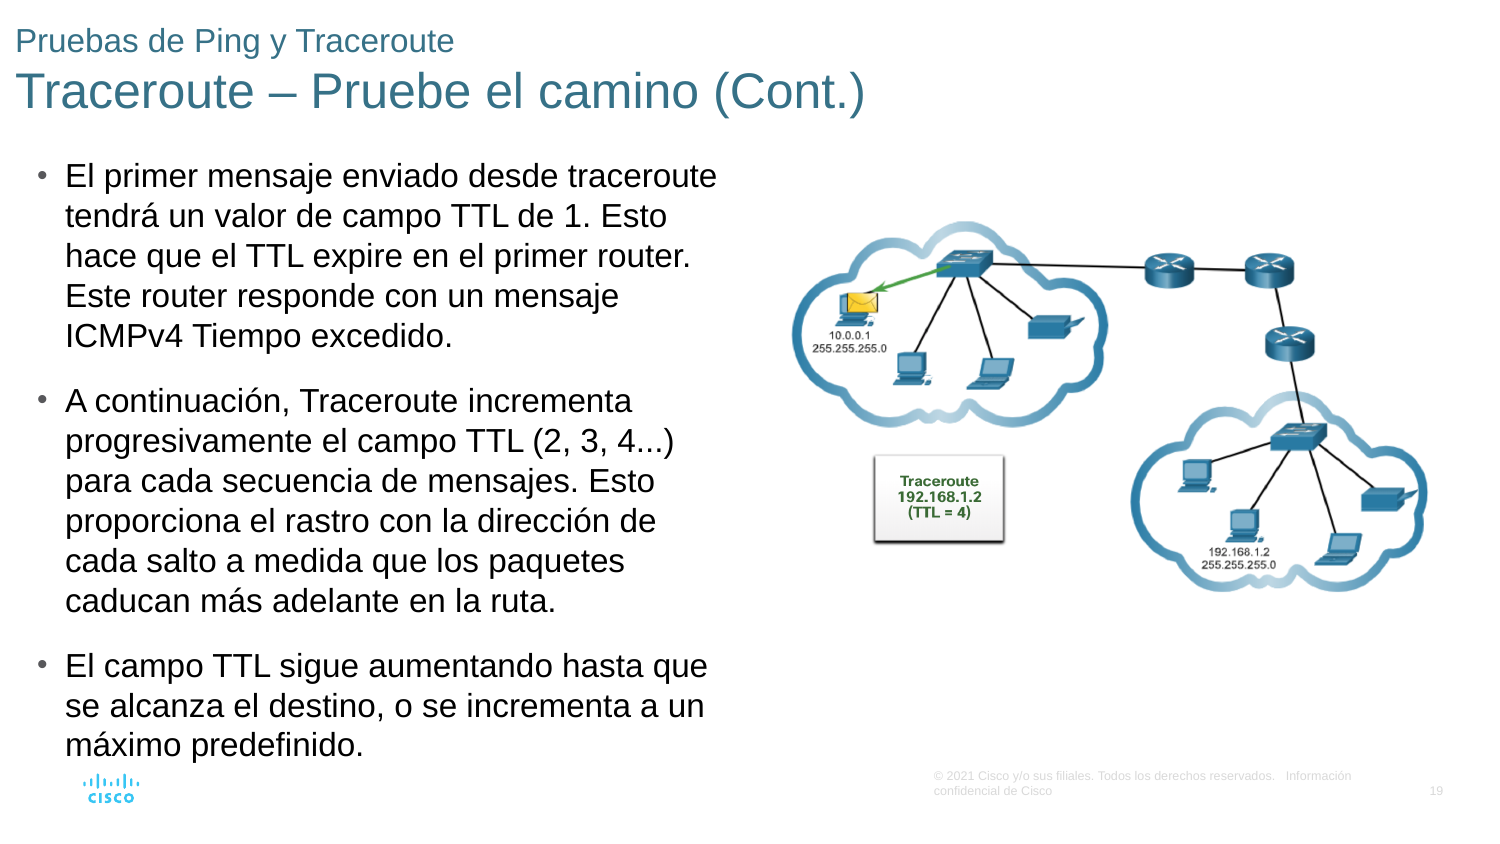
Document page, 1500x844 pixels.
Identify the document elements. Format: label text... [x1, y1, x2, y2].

picture [781, 199, 1459, 606]
list El primer mensaje enviado desde traceroute tendrá un valor de campo TTL de 1. Esto hace que el TTL expire en el primer router. Este router responde con un mensaje ICMPv4 Tiempo excedido. A continuación, Traceroute incrementa progresivamente el campo TTL (2, 3, 4...) para cada secuencia de mensajes. Esto proporciona el rastro con la dirección de cada salto a medida que los paquetes caducan más adelante en la ruta. El campo TTL sigue aumentando hasta que se alcanza el destino, o se incrementa a un máximo predefinido. [22, 147, 750, 757]
title Pruebas de Ping y Traceroute Traceroute – Pruebe el camino (Cont.) [0, 6, 1500, 131]
